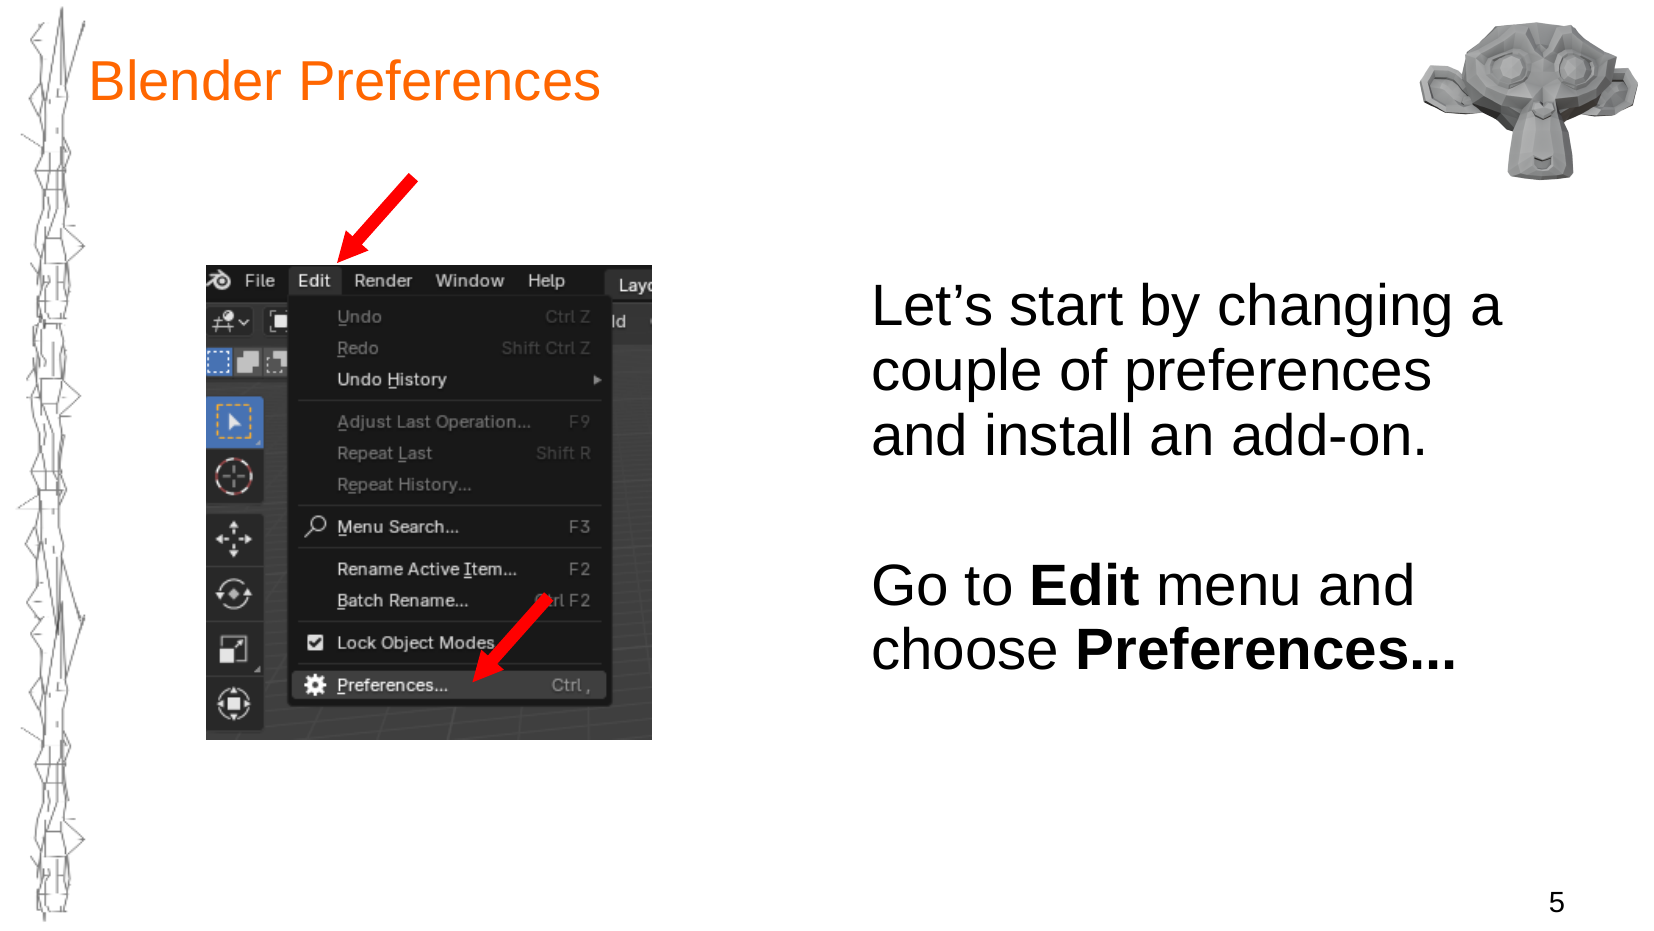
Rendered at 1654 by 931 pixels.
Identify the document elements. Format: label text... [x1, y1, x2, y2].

picture [206, 265, 652, 740]
title Blender Preferences [88, 29, 1447, 133]
picture [1411, 11, 1645, 189]
text_box Let’s start by changing a couple of preferences and install an add-on. Go to Edit menu and choose Preferences... [856, 265, 1536, 827]
